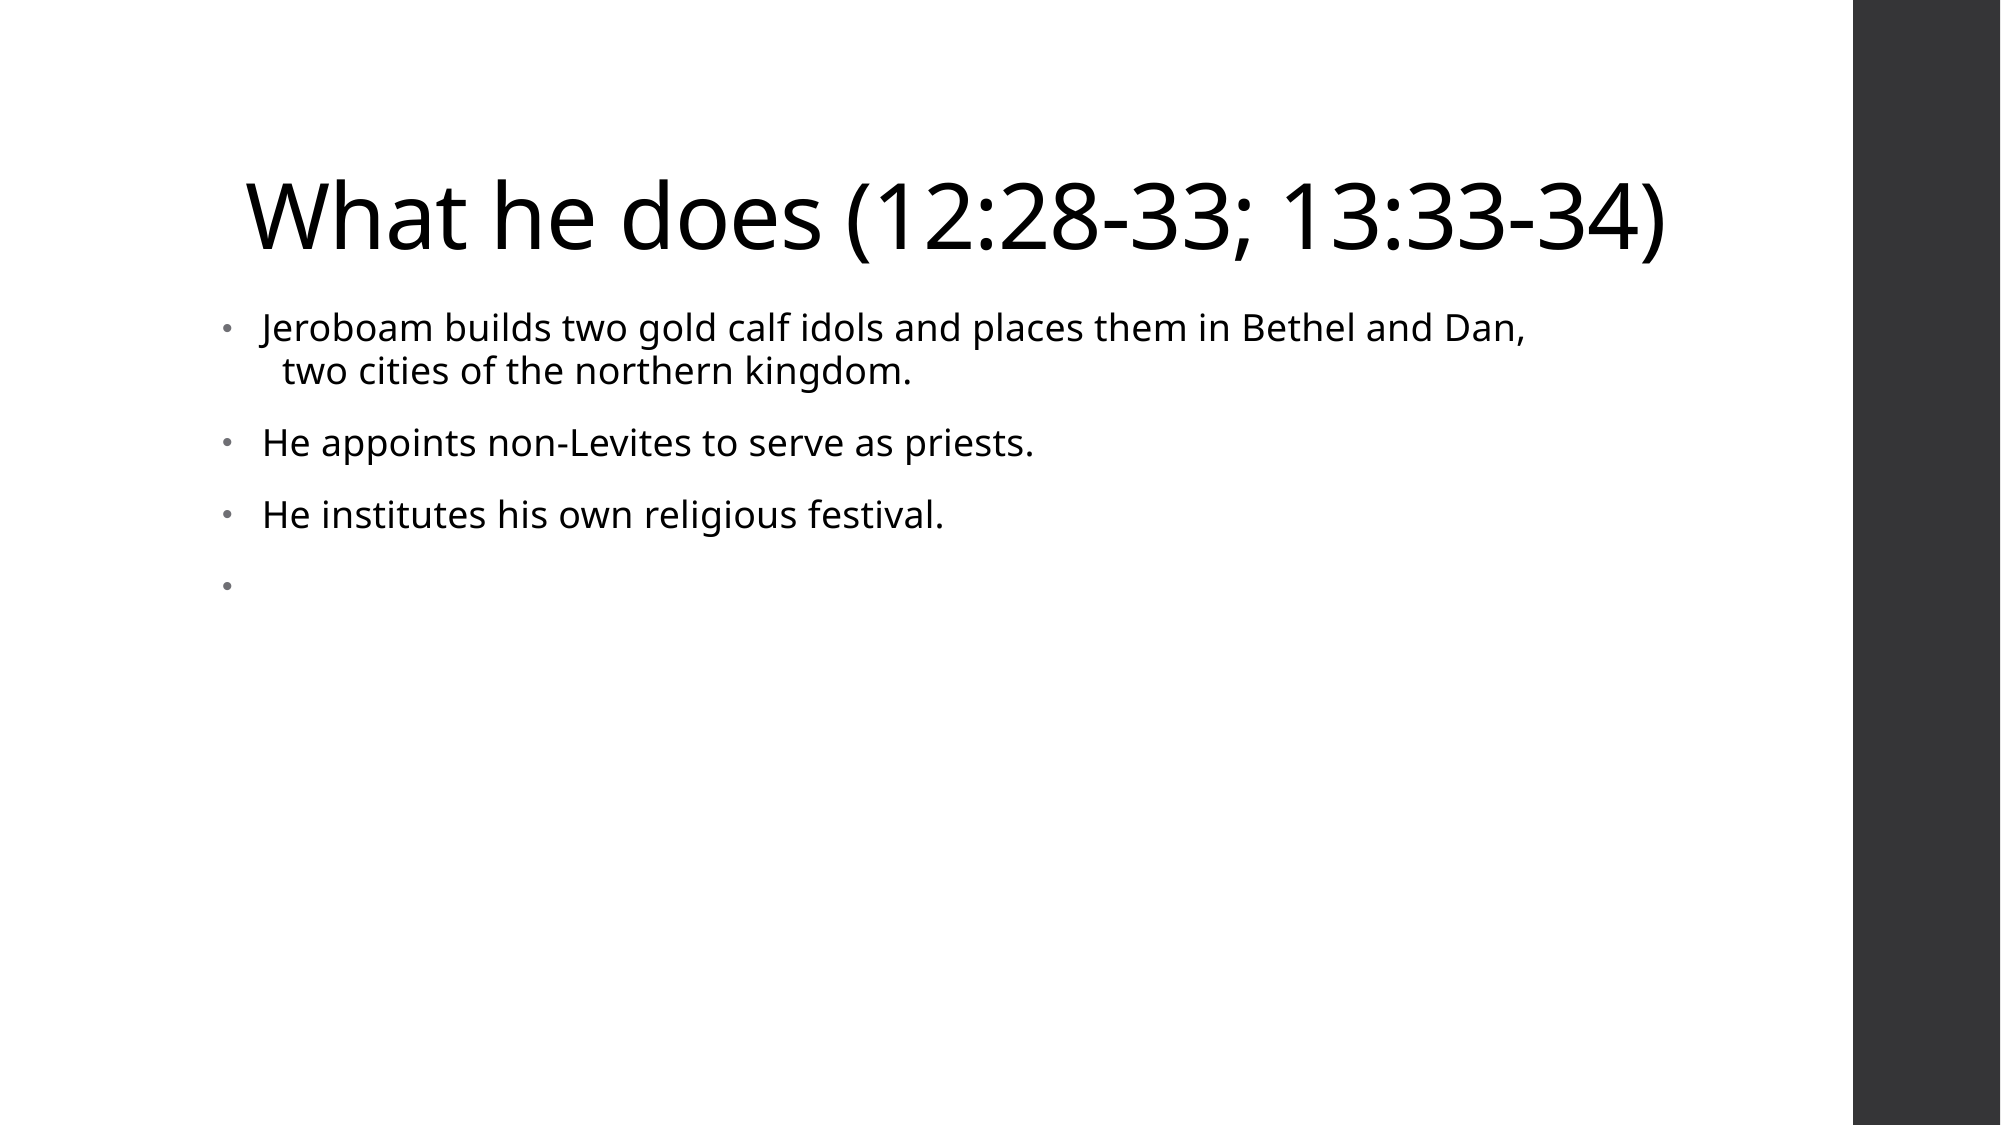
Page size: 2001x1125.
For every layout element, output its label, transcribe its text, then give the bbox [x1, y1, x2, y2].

title What he does (12:28-33; 13:33-34) [206, 60, 1797, 278]
list Jeroboam builds two gold calf idols and places them in Bethel and Dan, two cities of the northern kingdom. He appoints non-Levites to serve as priests. He institutes his own religious festival. [206, 299, 1617, 1014]
